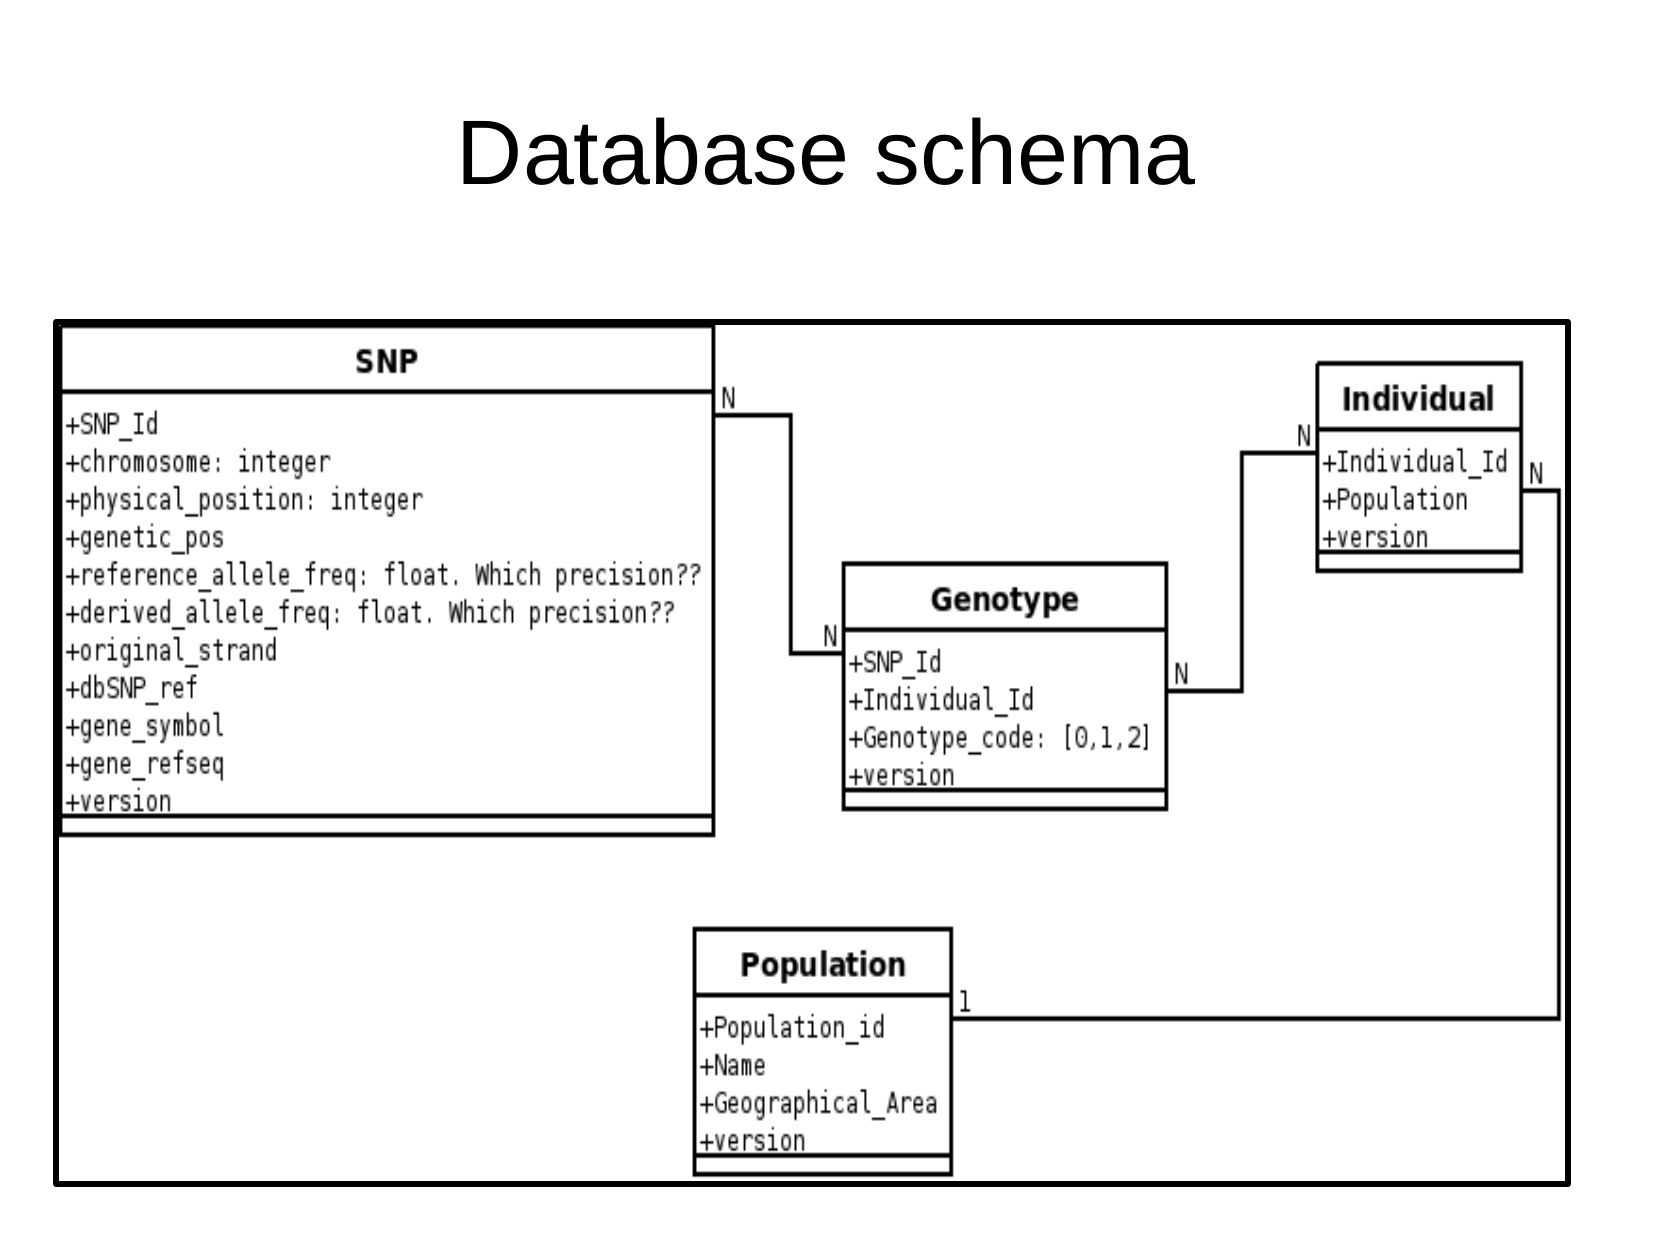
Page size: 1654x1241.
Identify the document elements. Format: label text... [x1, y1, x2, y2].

title Database schema [82, 49, 1571, 257]
picture [59, 324, 1565, 1182]
